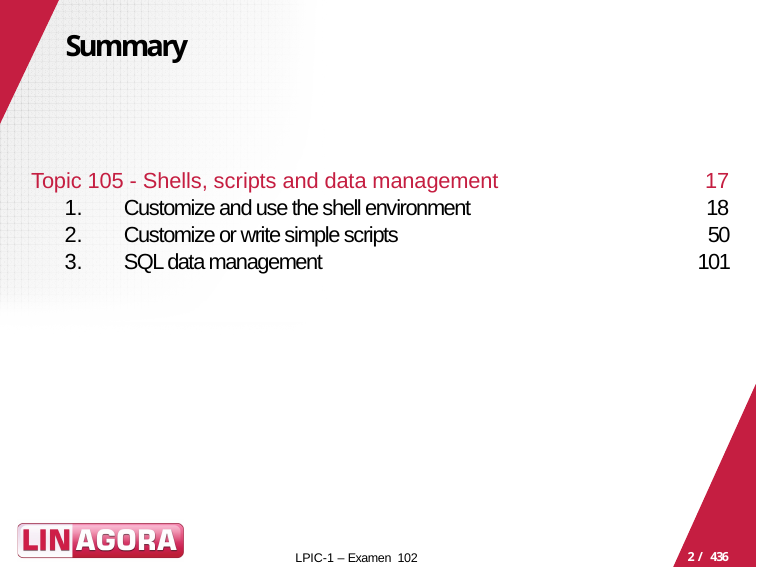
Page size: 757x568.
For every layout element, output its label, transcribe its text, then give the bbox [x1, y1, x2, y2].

text_box [17, 519, 184, 562]
picture [0, 0, 352, 352]
slide_number <numéro> / 436 [683, 549, 747, 568]
title Summary [63, 26, 692, 62]
footer LPIC-1 – Examen 102 [293, 549, 420, 568]
list Topic 105 - Shells, scripts and data management 17 Customize and use the shell environment 18 Customize or write simple scripts 50 SQL data management 101 [28, 101, 733, 482]
